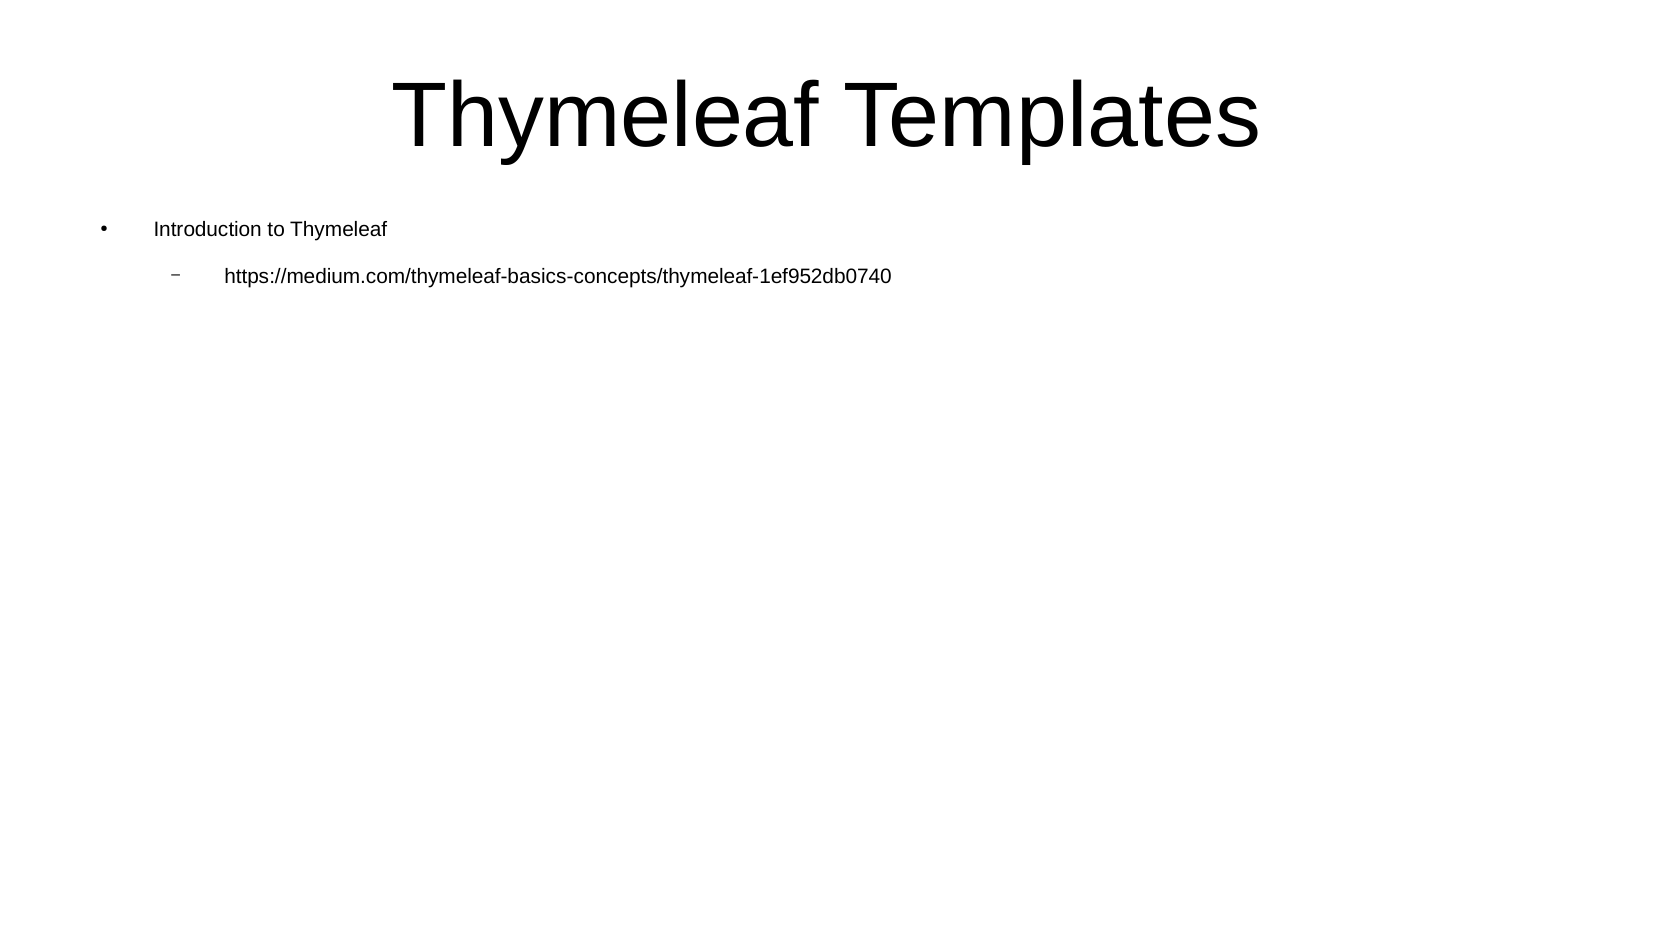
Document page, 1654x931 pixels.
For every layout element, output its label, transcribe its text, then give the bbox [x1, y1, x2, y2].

list Introduction to Thymeleaf https://medium.com/thymeleaf-basics-concepts/thymeleaf-1ef952db0740 [82, 217, 1571, 758]
title Thymeleaf Templates [82, 37, 1571, 193]
